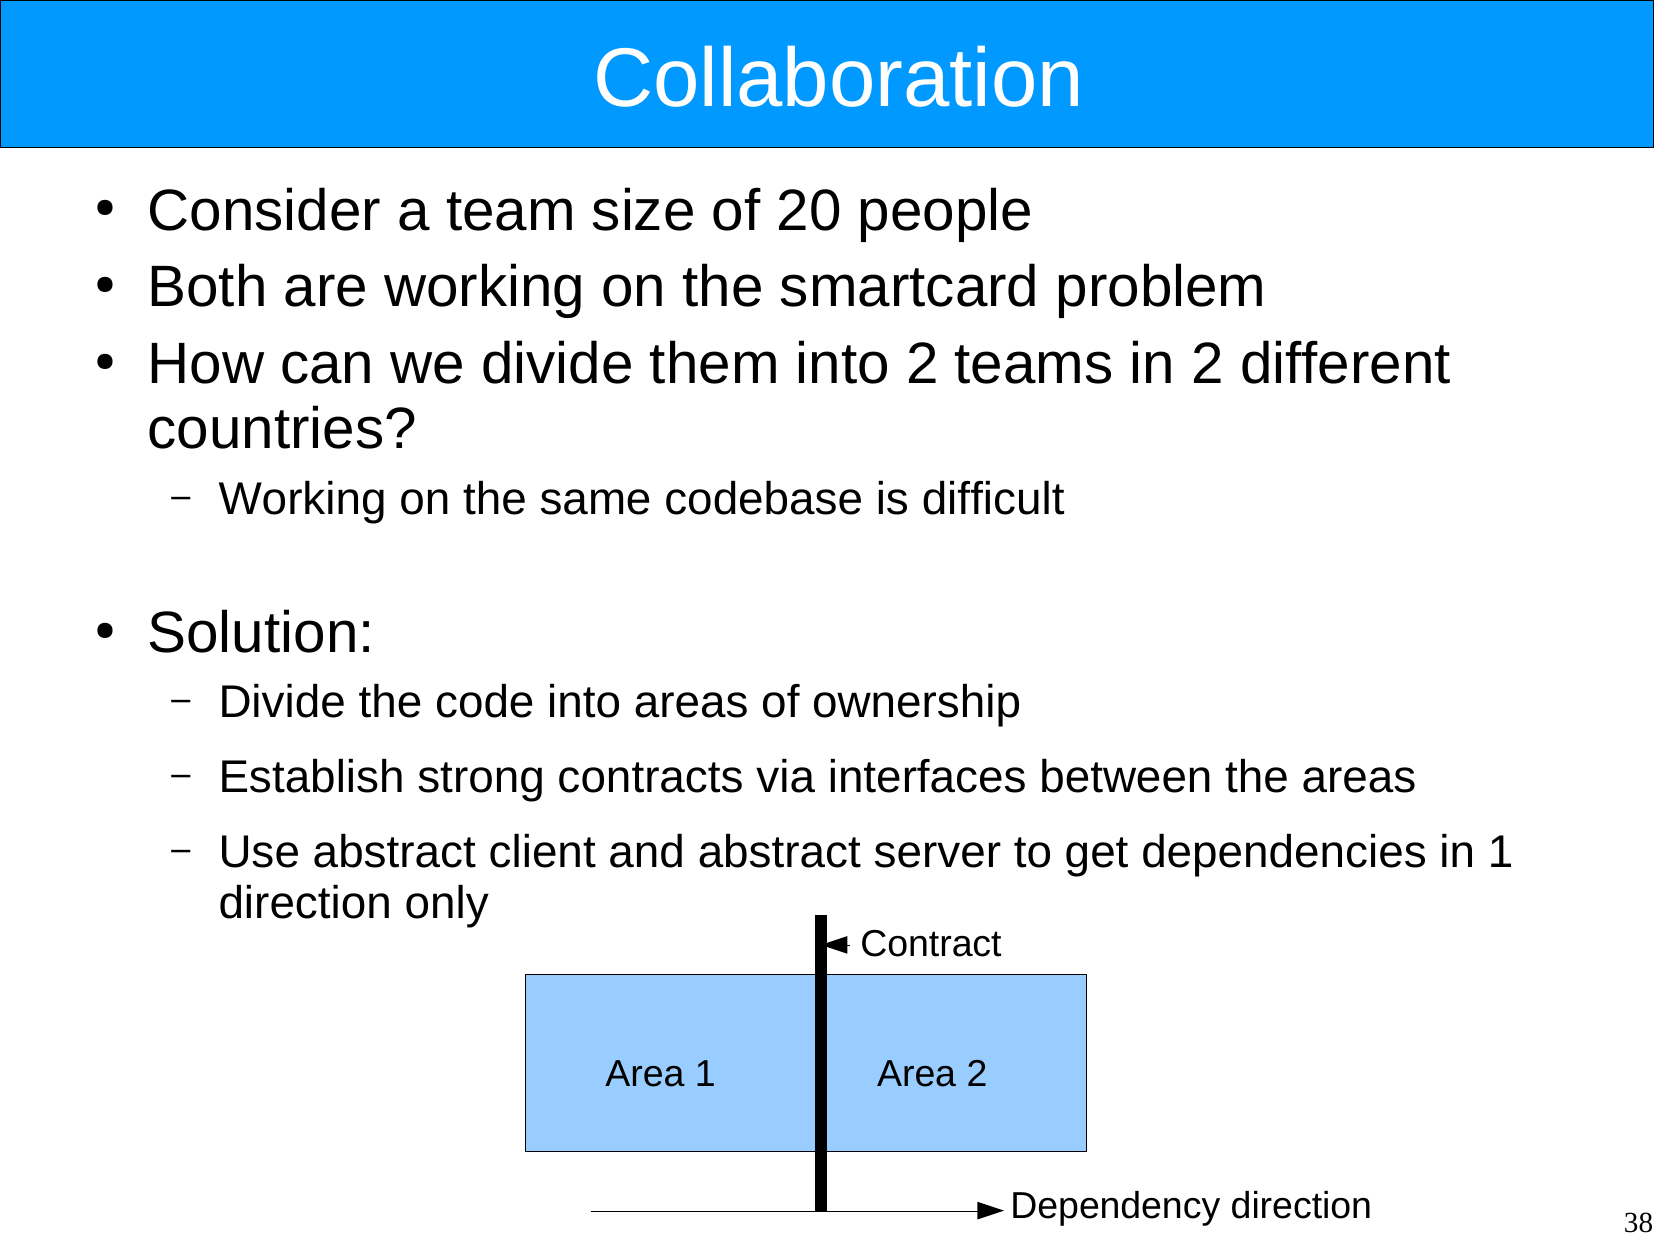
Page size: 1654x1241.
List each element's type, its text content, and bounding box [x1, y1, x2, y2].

text_box Dependency direction [995, 1177, 1387, 1235]
text_box Area 1 [590, 1045, 731, 1103]
text_box Contract [845, 915, 1017, 973]
text_box [827, 974, 1087, 1152]
title Collaboration [82, 21, 1595, 135]
text_box [525, 974, 815, 1152]
list Consider a team size of 20 people Both are working on the smartcard problem How can we divide them into 2 teams in 2 different countries? Working on the same codebase is difficult Solution: Divide the code into areas of ownership Establish strong contracts via interfaces between the areas Use abstract client and abstract server to get dependencies in 1 direction only [76, 177, 1565, 1196]
text_box Area 2 [862, 1045, 1003, 1103]
